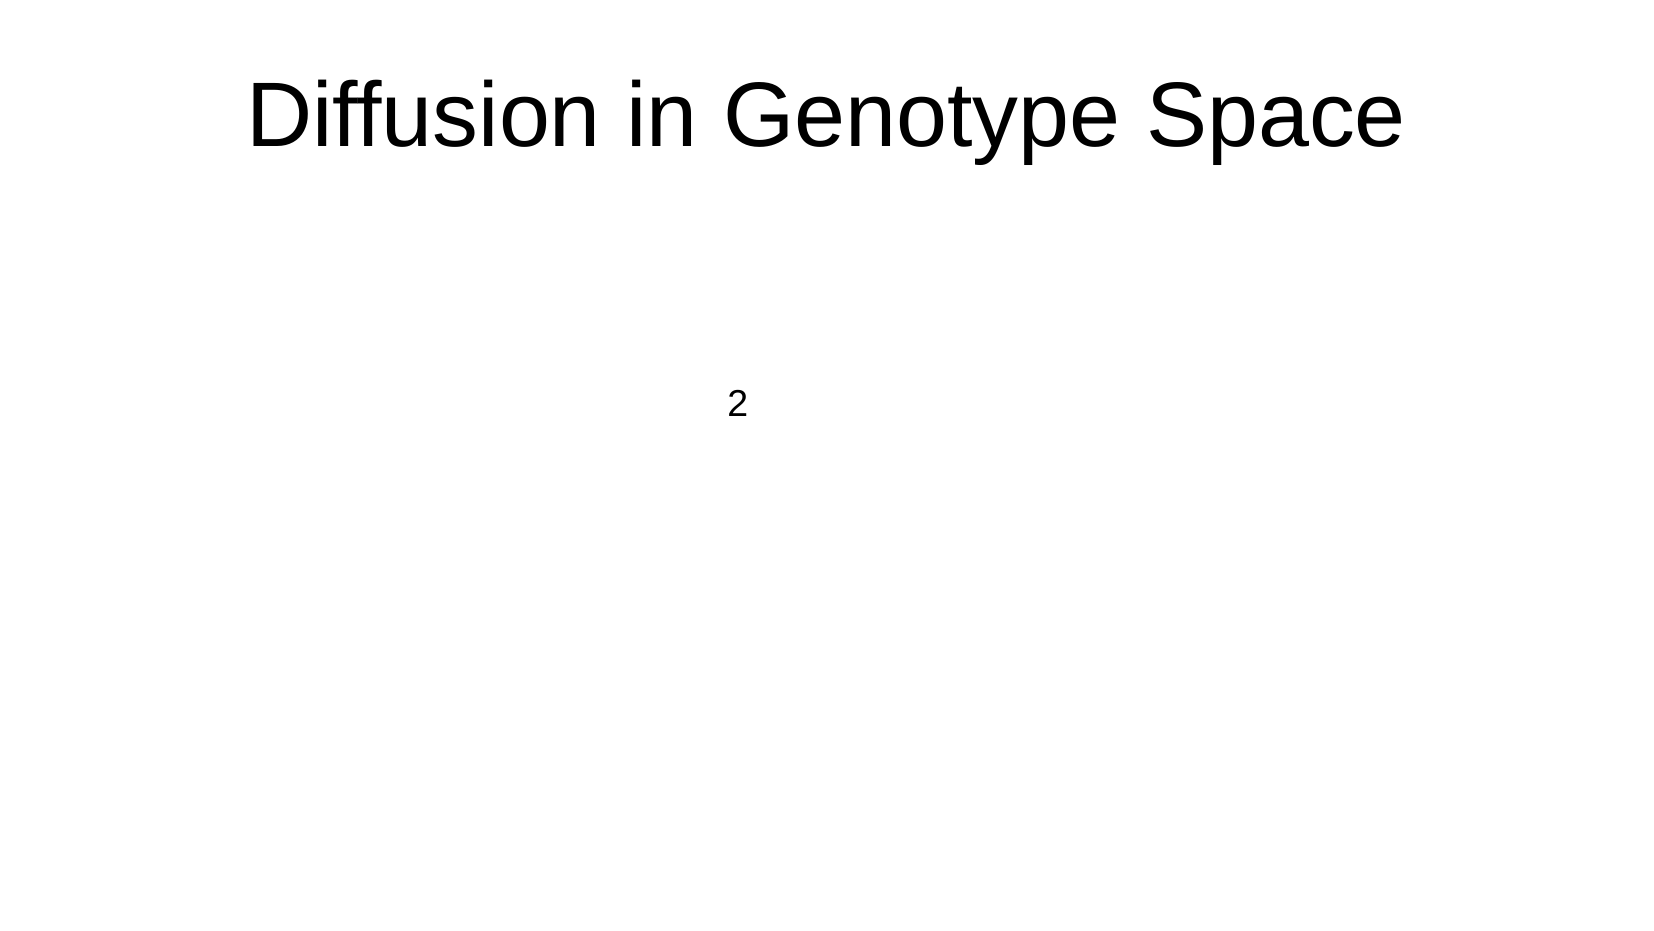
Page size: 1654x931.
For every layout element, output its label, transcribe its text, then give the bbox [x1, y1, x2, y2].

text_box 2 [712, 375, 1163, 432]
title Diffusion in Genotype Space [82, 37, 1571, 193]
